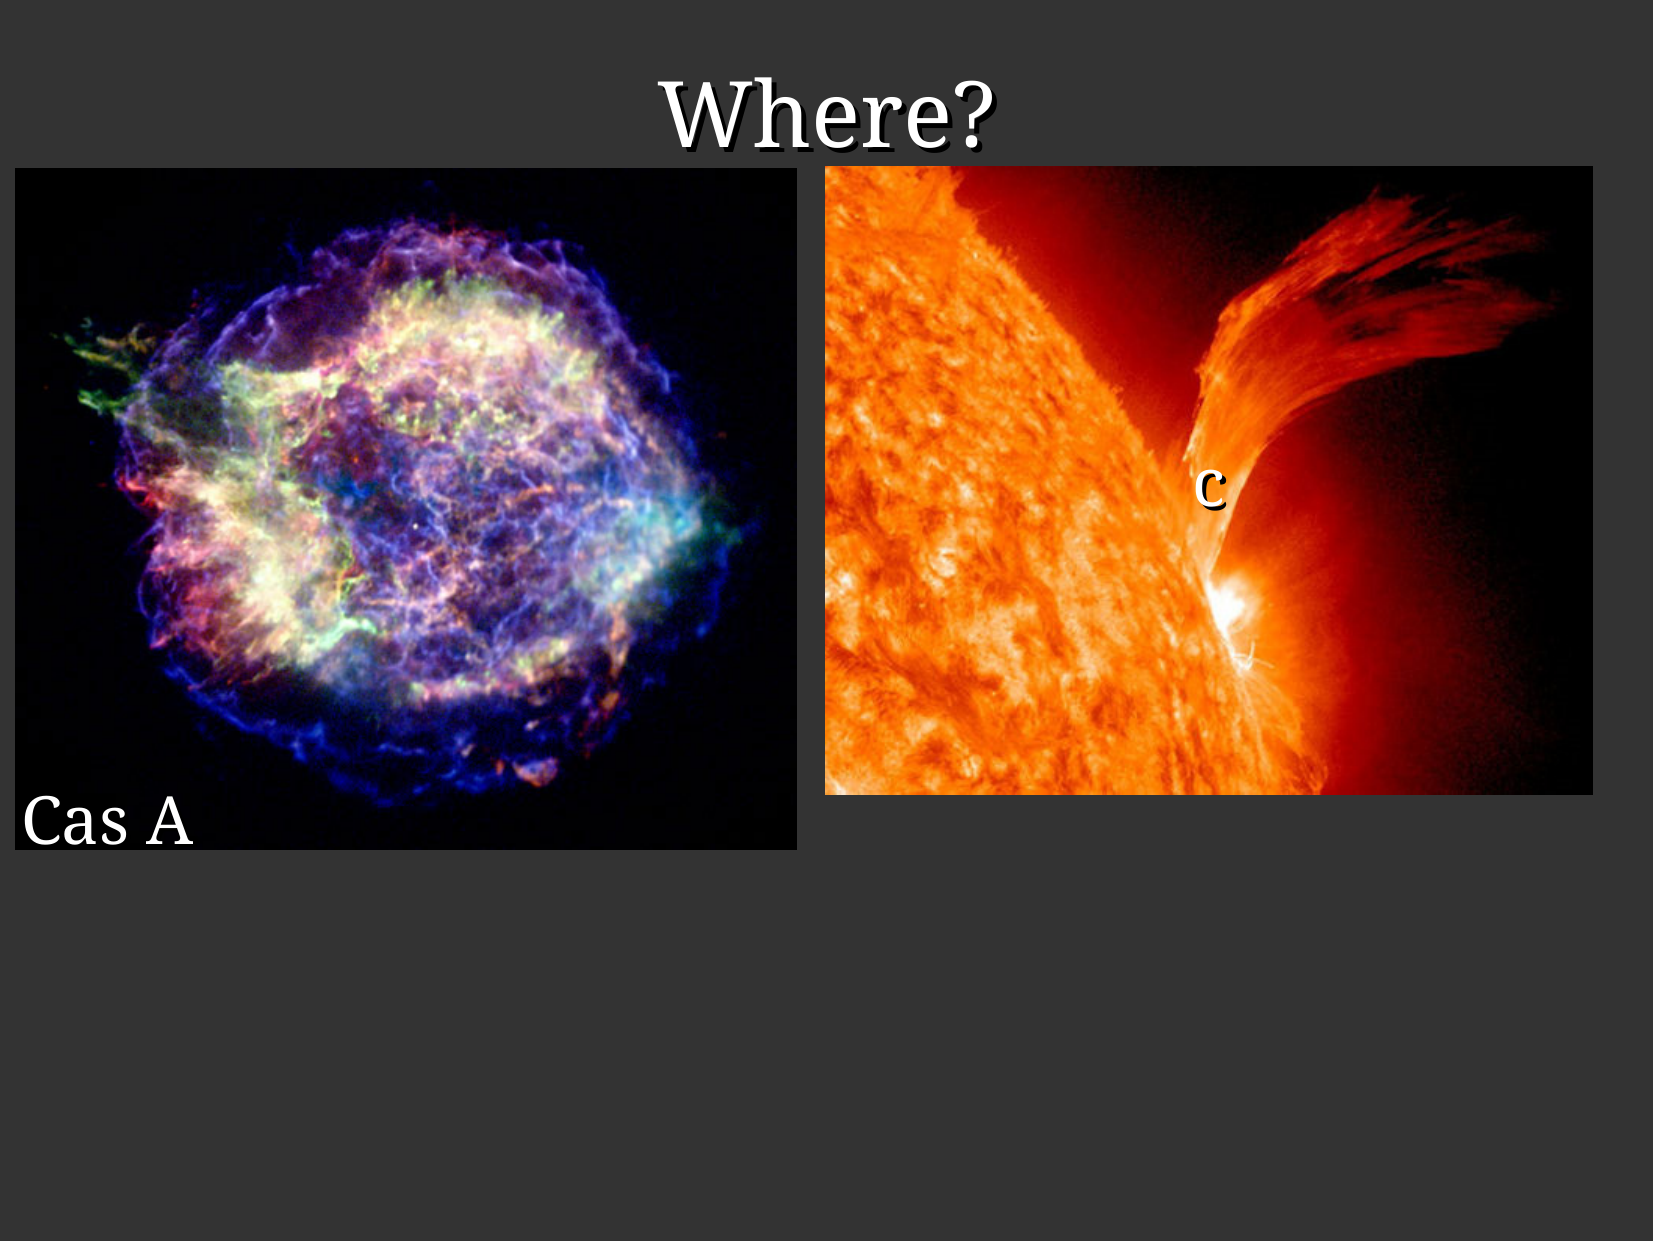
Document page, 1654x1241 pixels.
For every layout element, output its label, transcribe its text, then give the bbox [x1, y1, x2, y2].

picture [15, 168, 797, 850]
picture [825, 166, 1593, 796]
title Where? [82, 8, 1571, 216]
text_box Cas A [6, 765, 217, 857]
